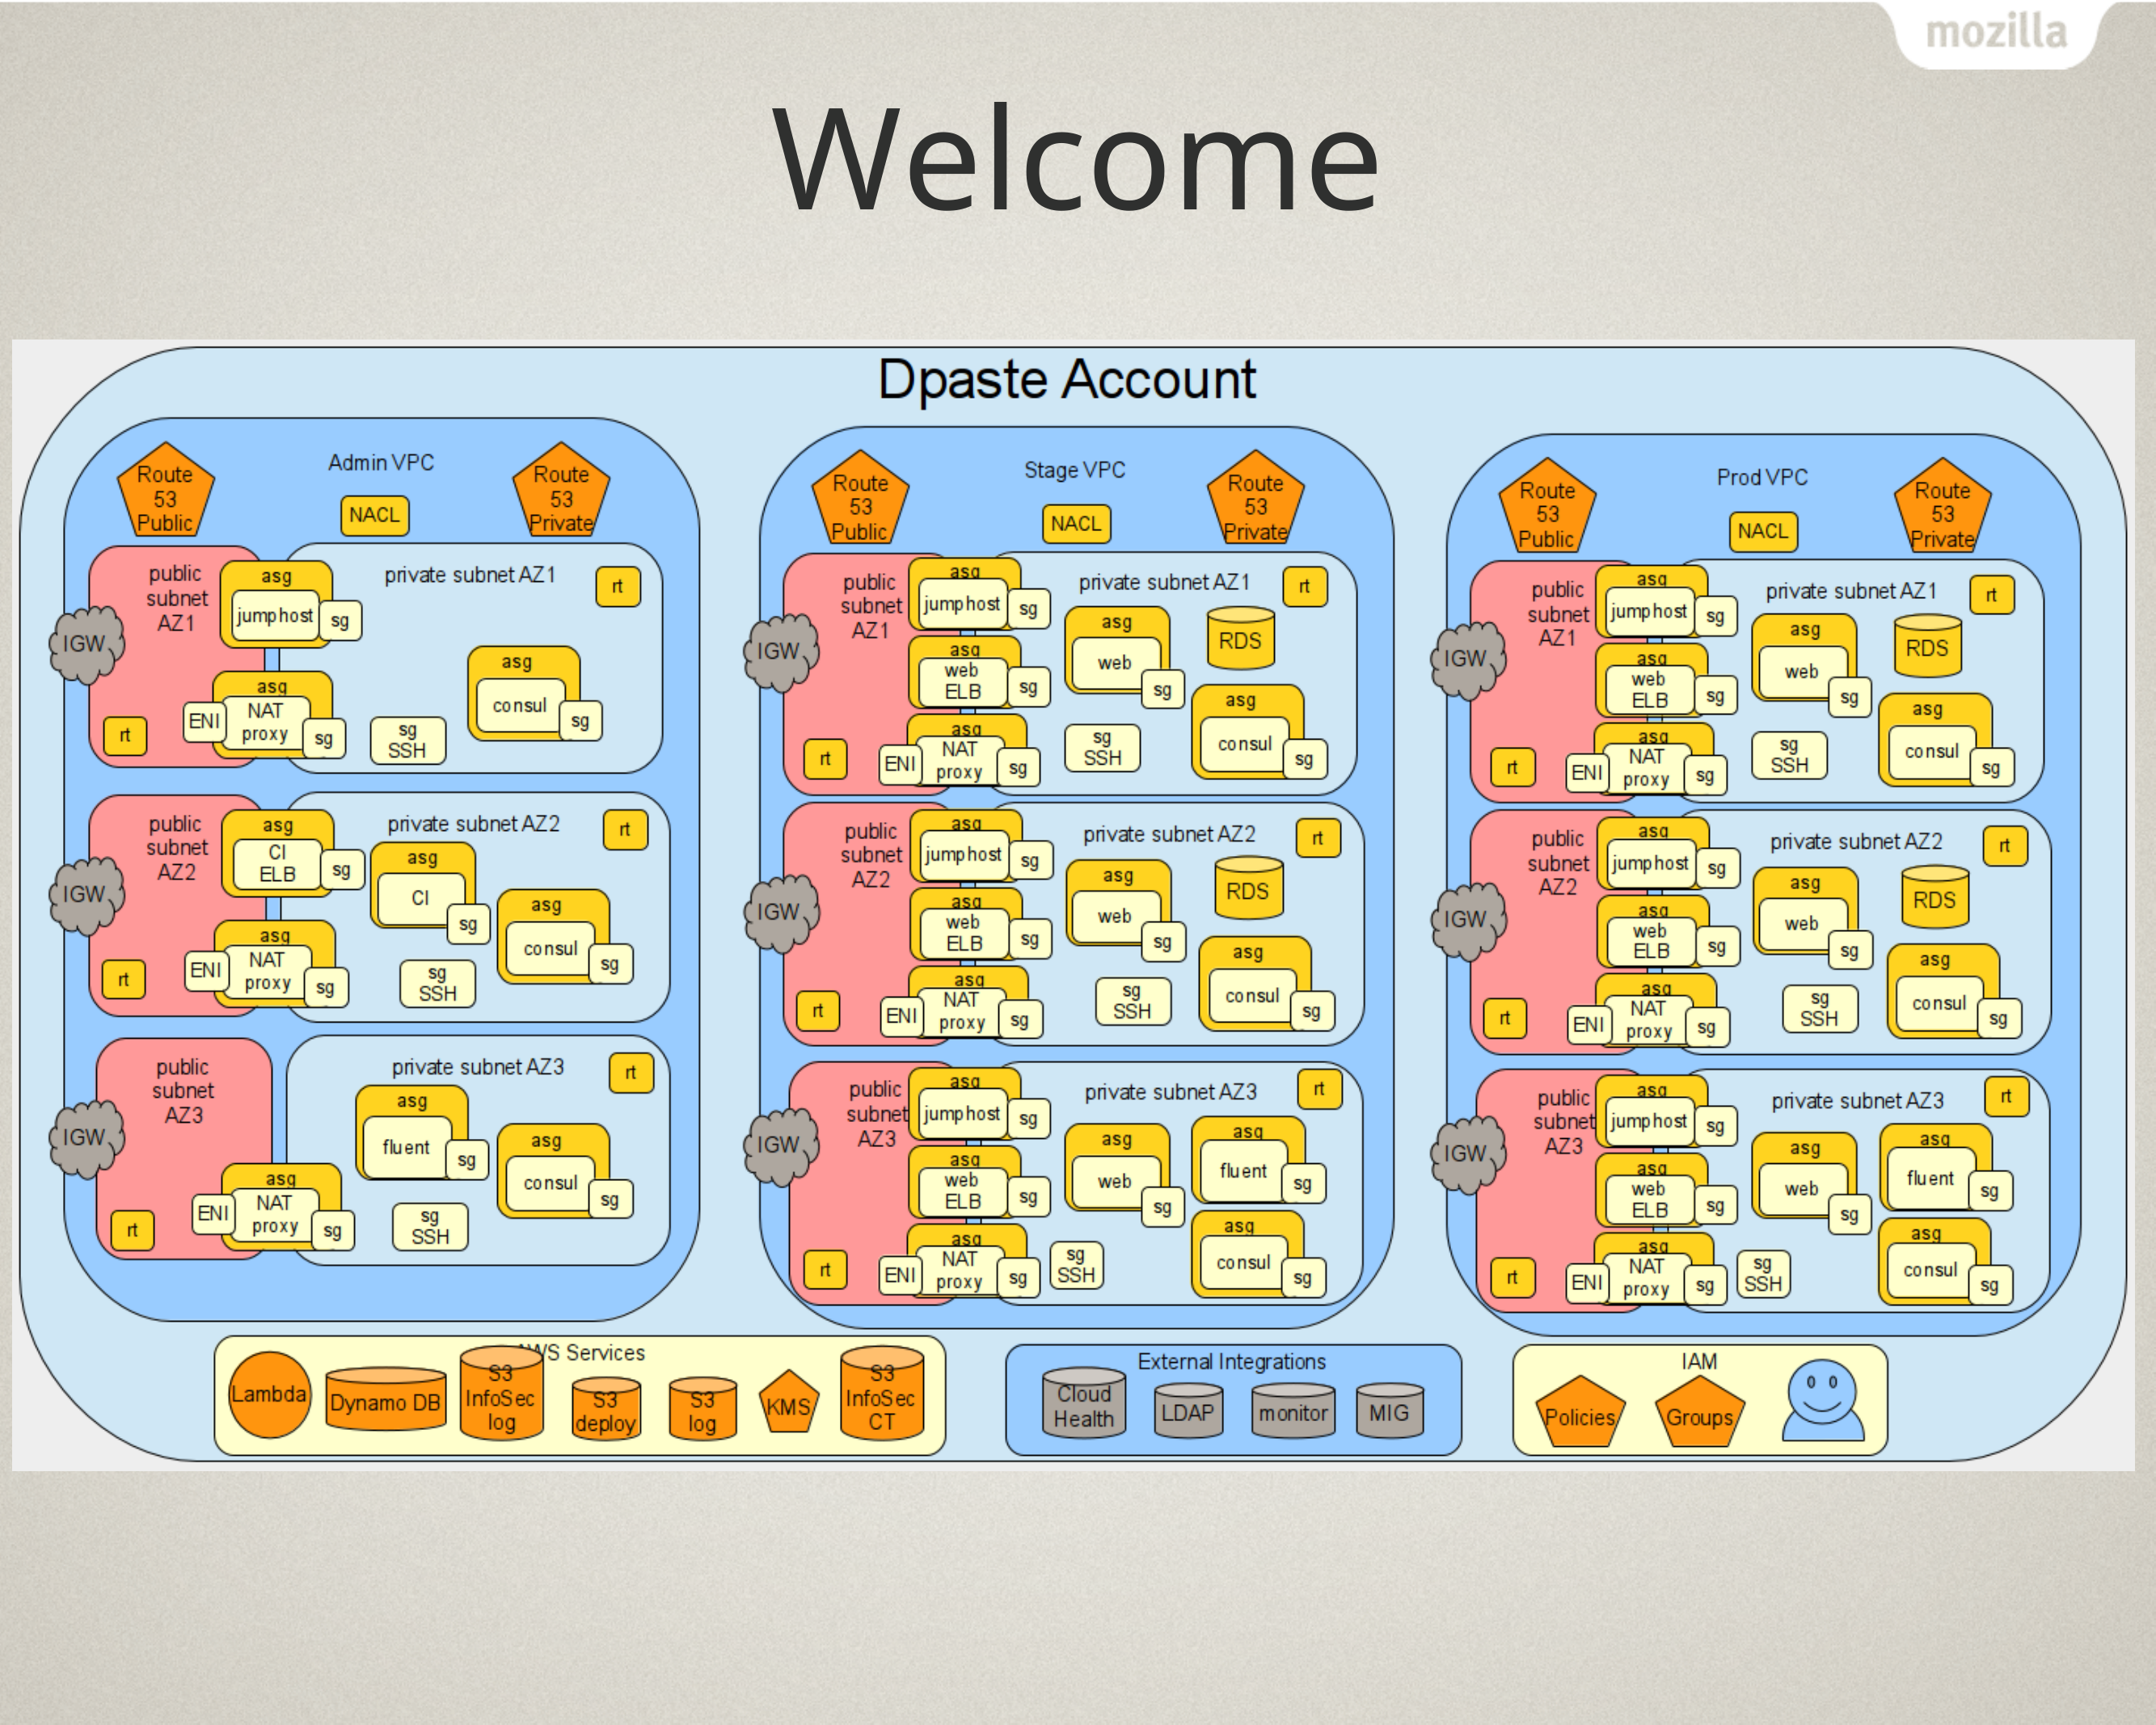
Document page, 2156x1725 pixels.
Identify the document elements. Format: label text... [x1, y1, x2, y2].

title Welcome [58, 45, 2097, 261]
picture [0, 0, 2156, 1725]
